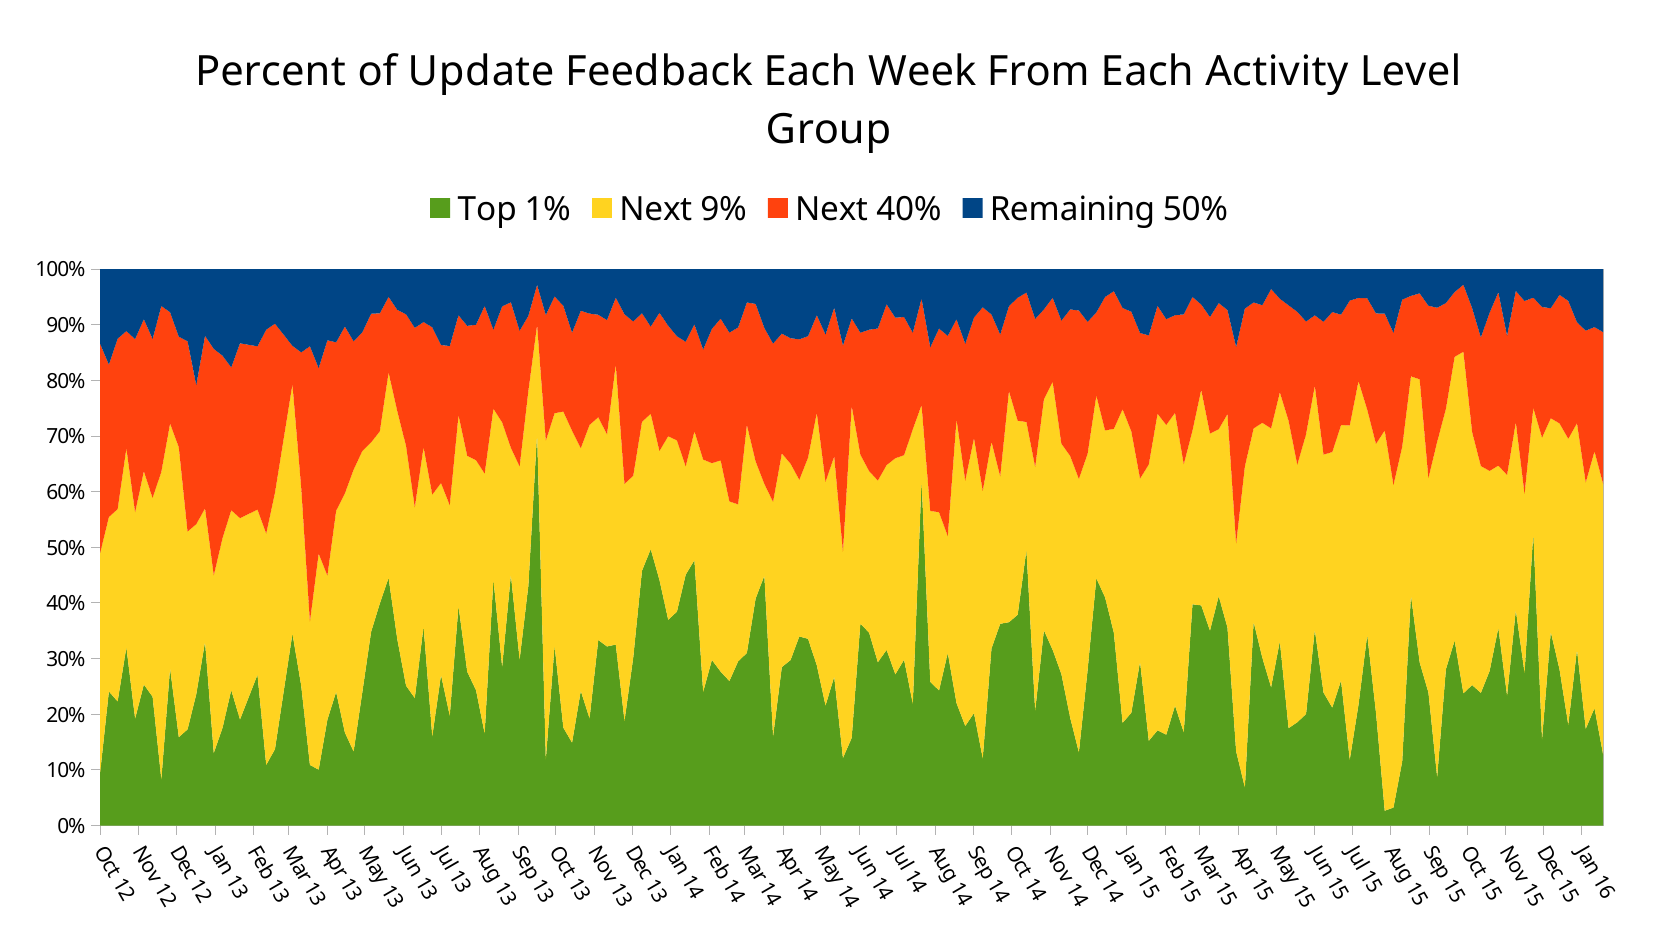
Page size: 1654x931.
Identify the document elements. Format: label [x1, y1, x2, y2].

chart [2, 1, 1654, 931]
